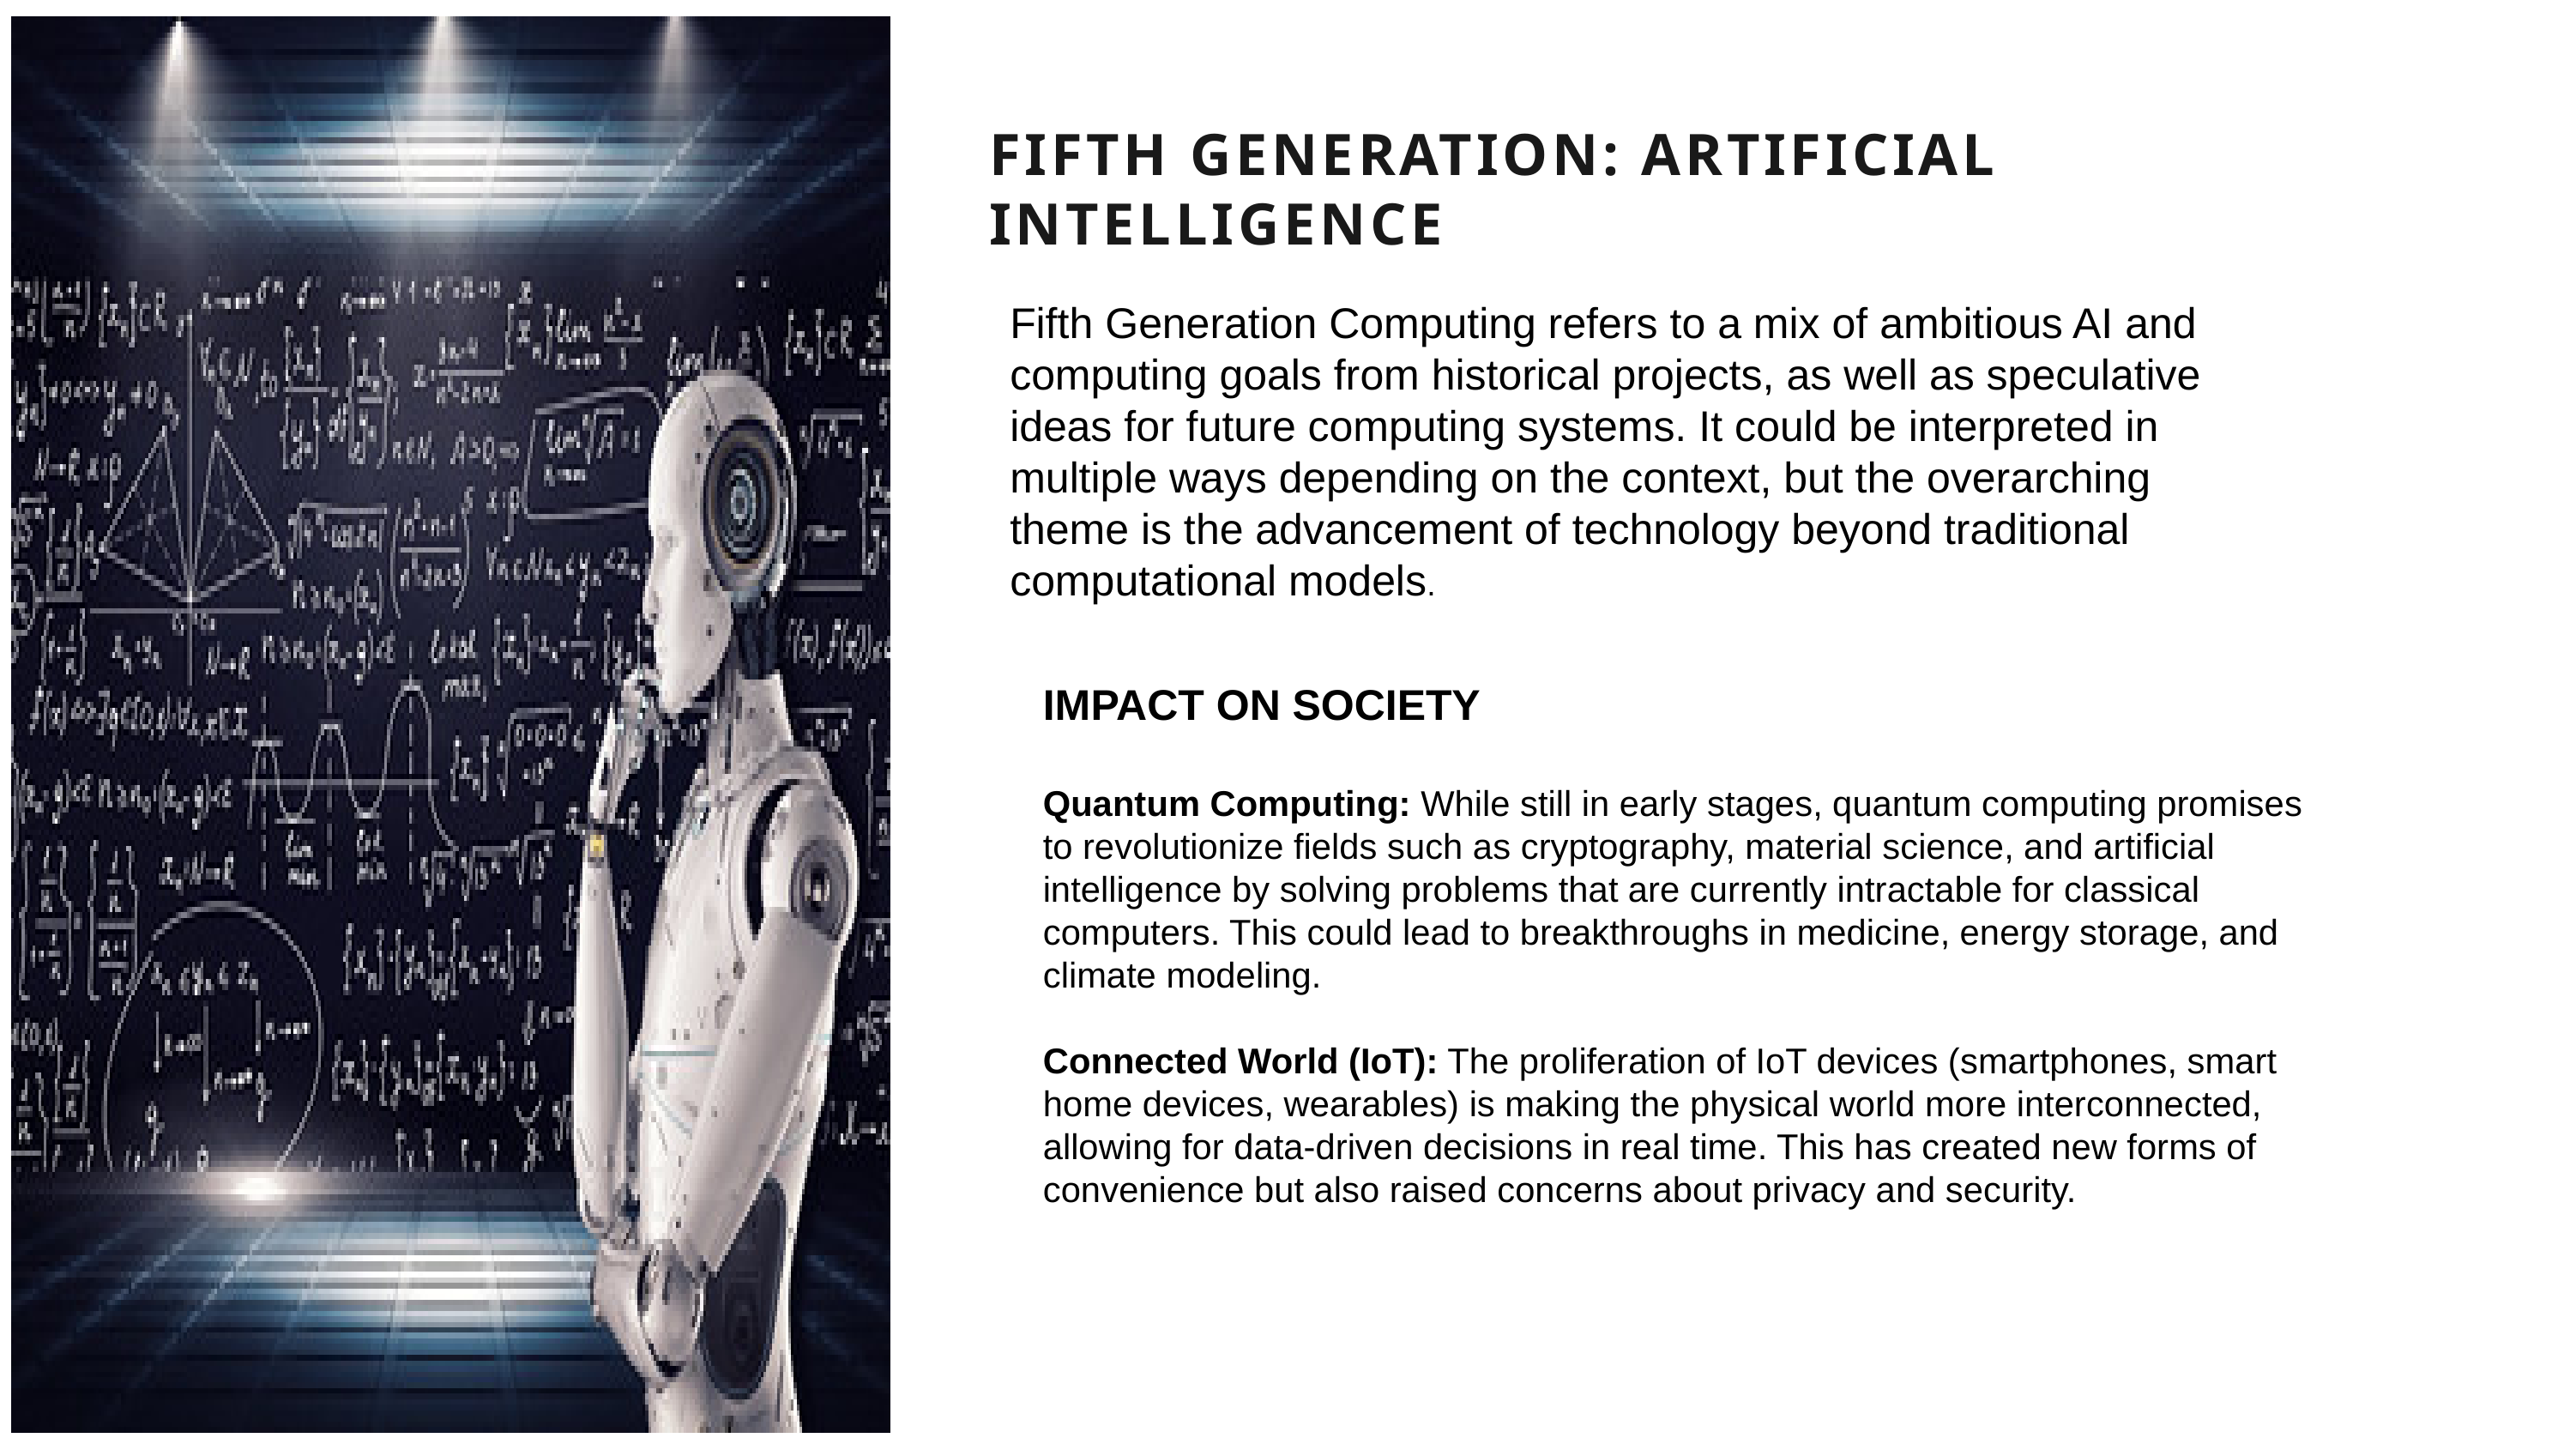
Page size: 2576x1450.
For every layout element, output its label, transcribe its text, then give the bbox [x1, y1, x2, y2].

title FIFTH GENERATION: ARTIFICIAL INTELLIGENCE [987, 117, 2457, 257]
text_box Fifth Generation Computing refers to a mix of ambitious AI and computing goals from historical projects, as well as speculative ideas for future computing systems. It could be interpreted in multiple ways depending on the context, but the overarching theme is the advancement of technology beyond traditional computational models. [997, 289, 2253, 612]
picture [11, 16, 890, 1433]
text_box IMPACT ON SOCIETY Quantum Computing: While still in early stages, quantum computing promises to revolutionize fields such as cryptography, material science, and artificial intelligence by solving problems that are currently intractable for classical computers. This could lead to breakthroughs in medicine, energy storage, and climate modeling. Connected World (IoT): The proliferation of IoT devices (smartphones, smart home devices, wearables) is making the physical world more interconnected, allowing for data-driven decisions in real time. This has created new forms of convenience but also raised concerns about privacy and security. [1030, 671, 2328, 1217]
